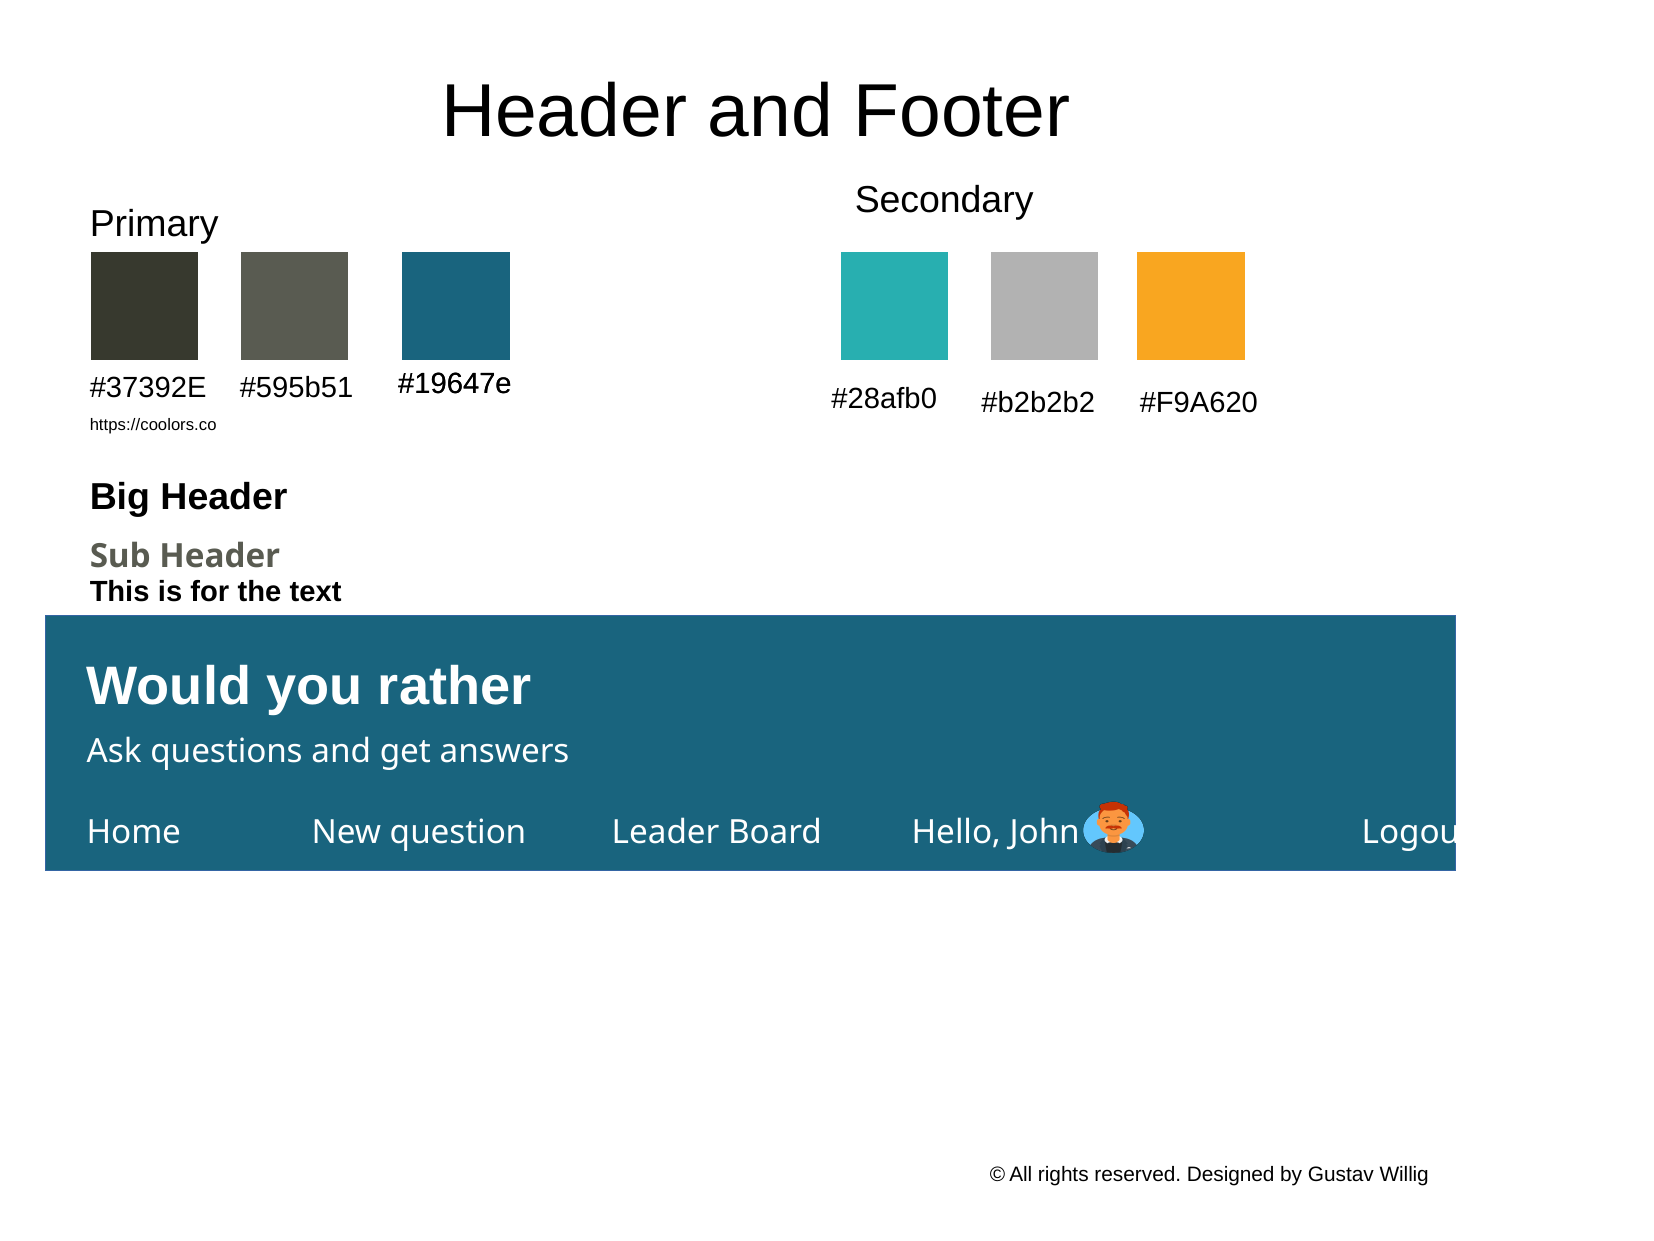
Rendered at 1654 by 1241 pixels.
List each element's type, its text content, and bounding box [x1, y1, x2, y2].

text_box #F9A620 [1125, 378, 1284, 436]
text_box Primary [75, 195, 421, 252]
text_box Would you rather [71, 648, 687, 720]
text_box Big Header [75, 468, 496, 525]
text_box © All rights reserved. Designed by Gustav Willig [975, 1155, 1444, 1194]
text_box This is for the text [75, 567, 496, 616]
text_box Home New question Leader Board Hello, John Logout [71, 800, 1557, 931]
text_box #595b51 [225, 363, 384, 421]
text_box #19647e [383, 360, 542, 417]
text_box #b2b2b2 [966, 378, 1125, 436]
text_box #28afb0 [816, 375, 976, 432]
text_box https://coolors.co [75, 408, 1057, 466]
text_box [240, 251, 349, 361]
text_box Sub Header [75, 525, 496, 567]
text_box [401, 251, 511, 360]
title Header and Footer [82, 49, 1430, 172]
text_box [840, 251, 949, 361]
text_box [45, 615, 1456, 871]
text_box Ask questions and get answers [71, 720, 946, 800]
text_box [90, 251, 199, 361]
text_box [1136, 251, 1246, 361]
text_box #37392E [75, 363, 225, 408]
picture [1080, 800, 1147, 853]
text_box Secondary [840, 171, 1239, 271]
text_box [990, 251, 1099, 361]
